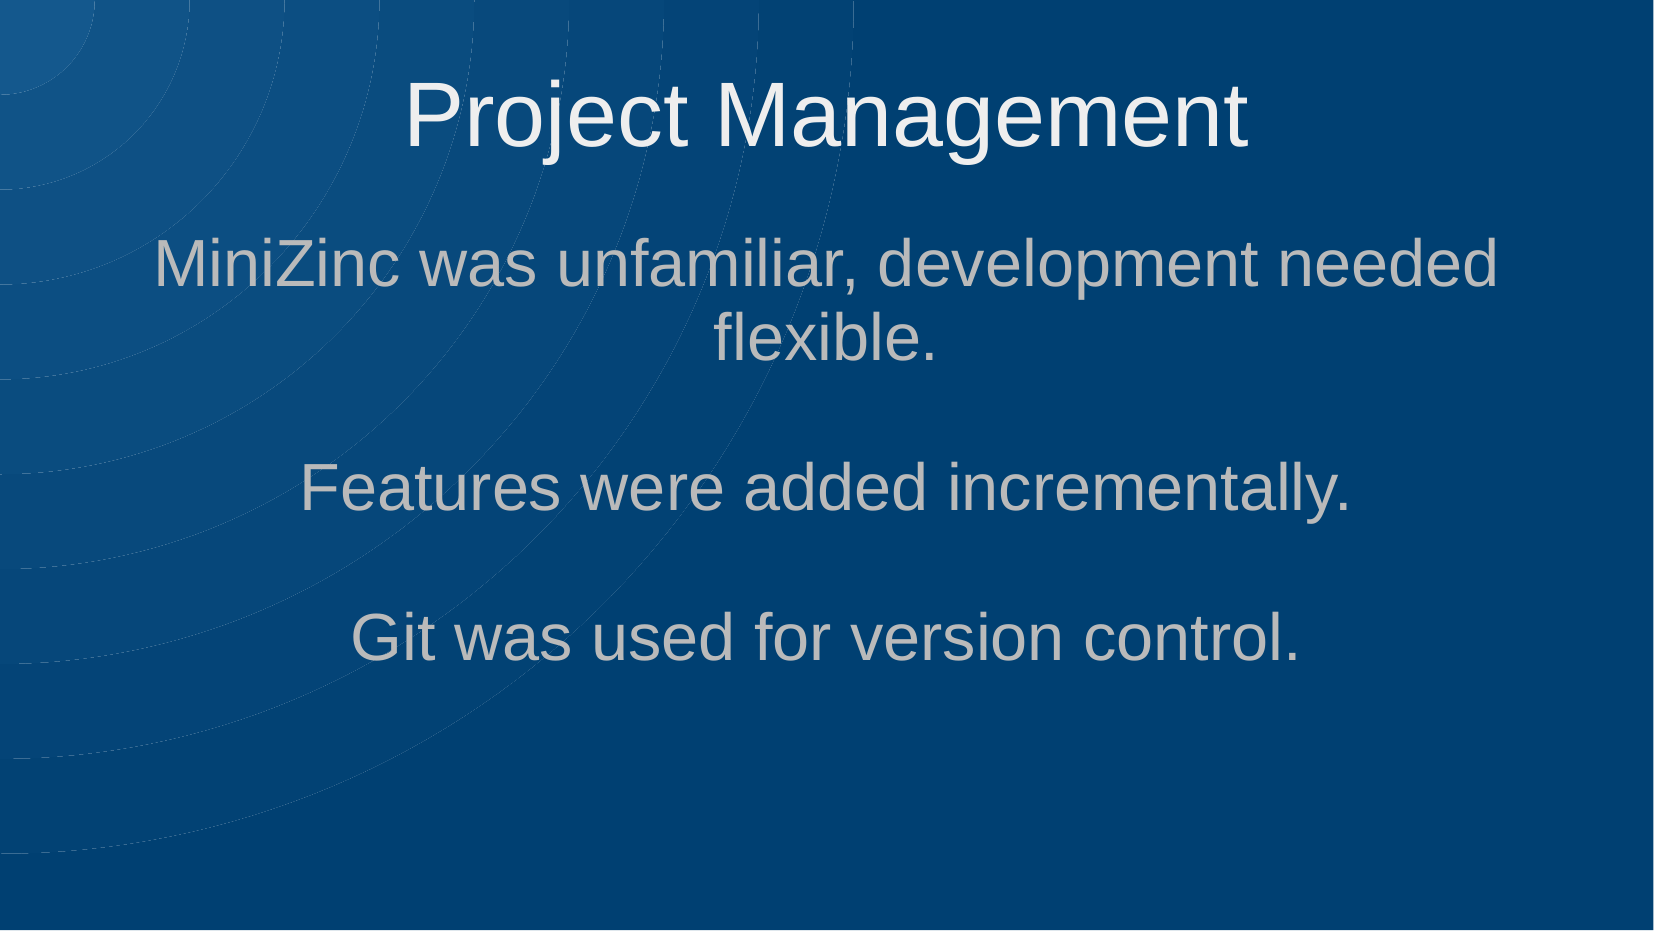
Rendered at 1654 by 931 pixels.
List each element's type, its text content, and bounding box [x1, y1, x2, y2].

subtitle MiniZinc was unfamiliar, development needed flexible. Features were added incrementally. Git was used for version control. [82, 217, 1571, 758]
title Project Management [82, 37, 1571, 193]
